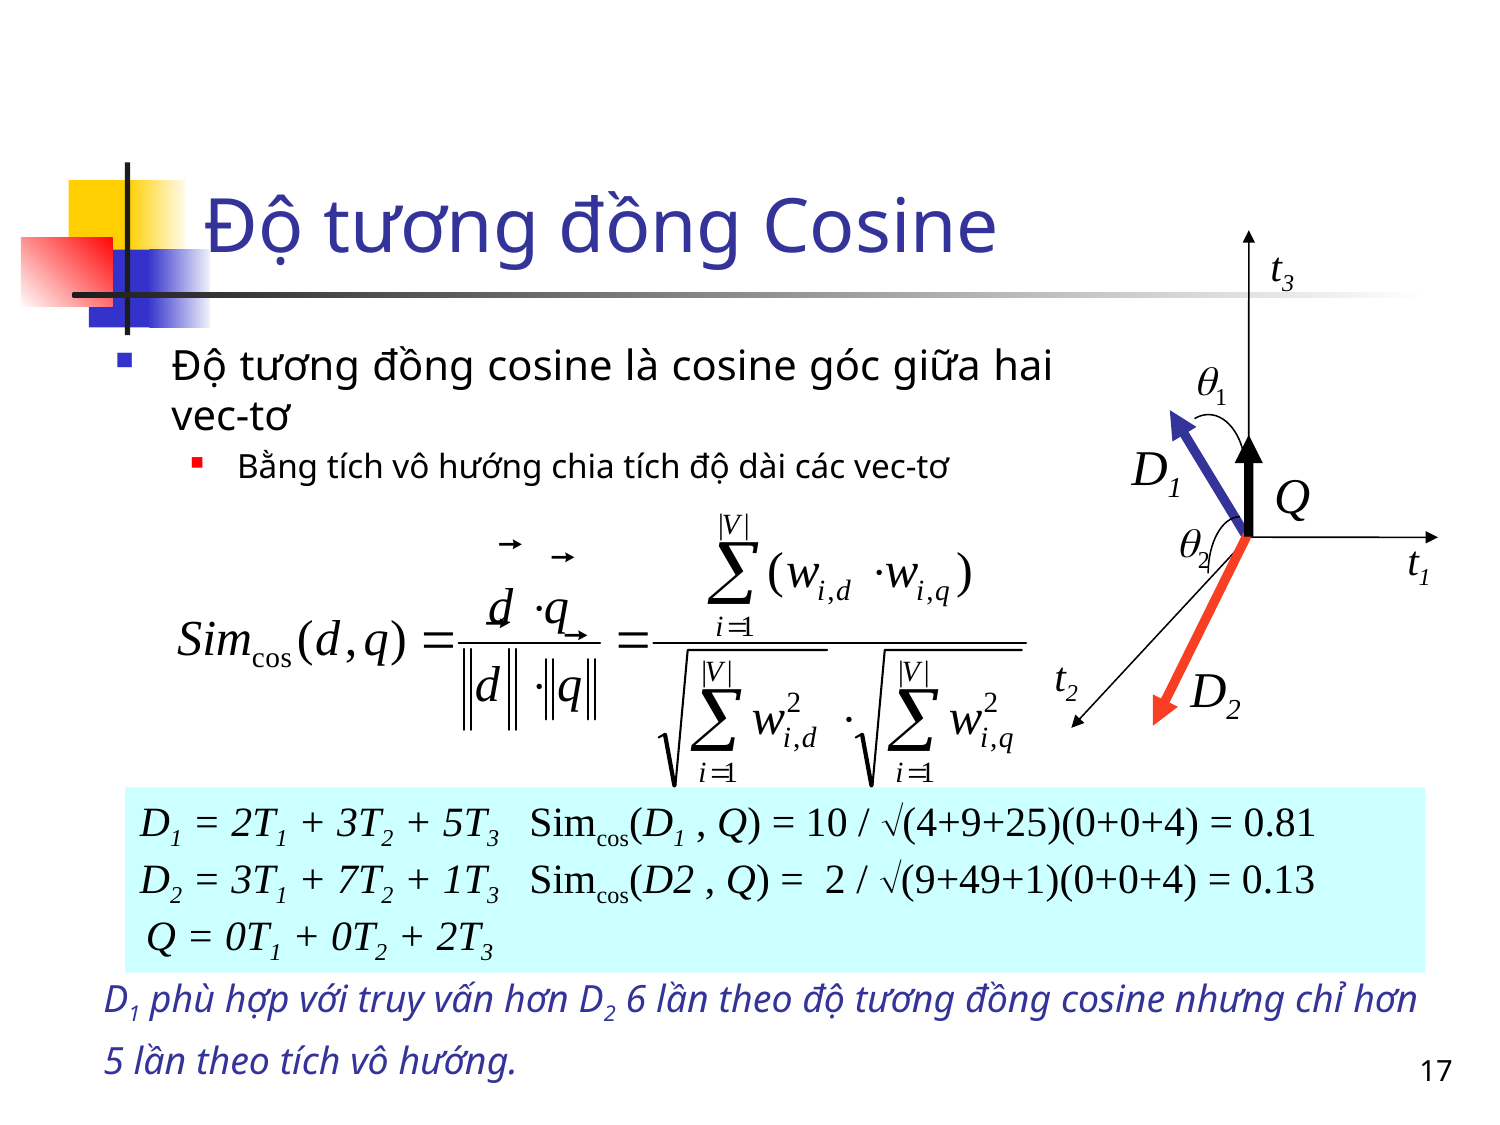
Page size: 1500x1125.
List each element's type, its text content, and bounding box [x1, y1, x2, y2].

text_box 1 [1178, 346, 1243, 419]
list Độ tương đồng cosine là cosine góc giữa hai vec-tơ Bằng tích vô hướng chia tích độ dài các vec-tơ [100, 331, 1069, 598]
text_box Q [1259, 455, 1326, 531]
text_box 2 [1210, 565, 1225, 581]
text_box D1 = 2T1 + 3T2 + 5T3 Simcos(D1 , Q) = 10 / (4+9+25)(0+0+4) = 0.81 D2 = 3T1 + 7T2 + 1T3 Simcos(D2 , Q) = 2 / (9+49+1)(0+0+4) = 0.13 Q = 0T1 + 0T2 + 2T3 [125, 787, 1425, 954]
slide_number <number> [1155, 1024, 1468, 1100]
text_box t2 [1039, 641, 1094, 714]
text_box t3 [1255, 232, 1310, 304]
text_box D1 phù hợp với truy vấn hơn D2 6 lần theo độ tương đồng cosine nhưng chỉ hơn 5 lần theo tích vô hướng. [88, 954, 1447, 1090]
text_box t1 [1392, 526, 1446, 598]
text_box D1 [1116, 427, 1198, 511]
text_box 2 [1161, 508, 1225, 581]
picture [168, 504, 1036, 798]
title Độ tương đồng Cosine [188, 35, 1468, 275]
text_box D2 [1175, 649, 1256, 734]
